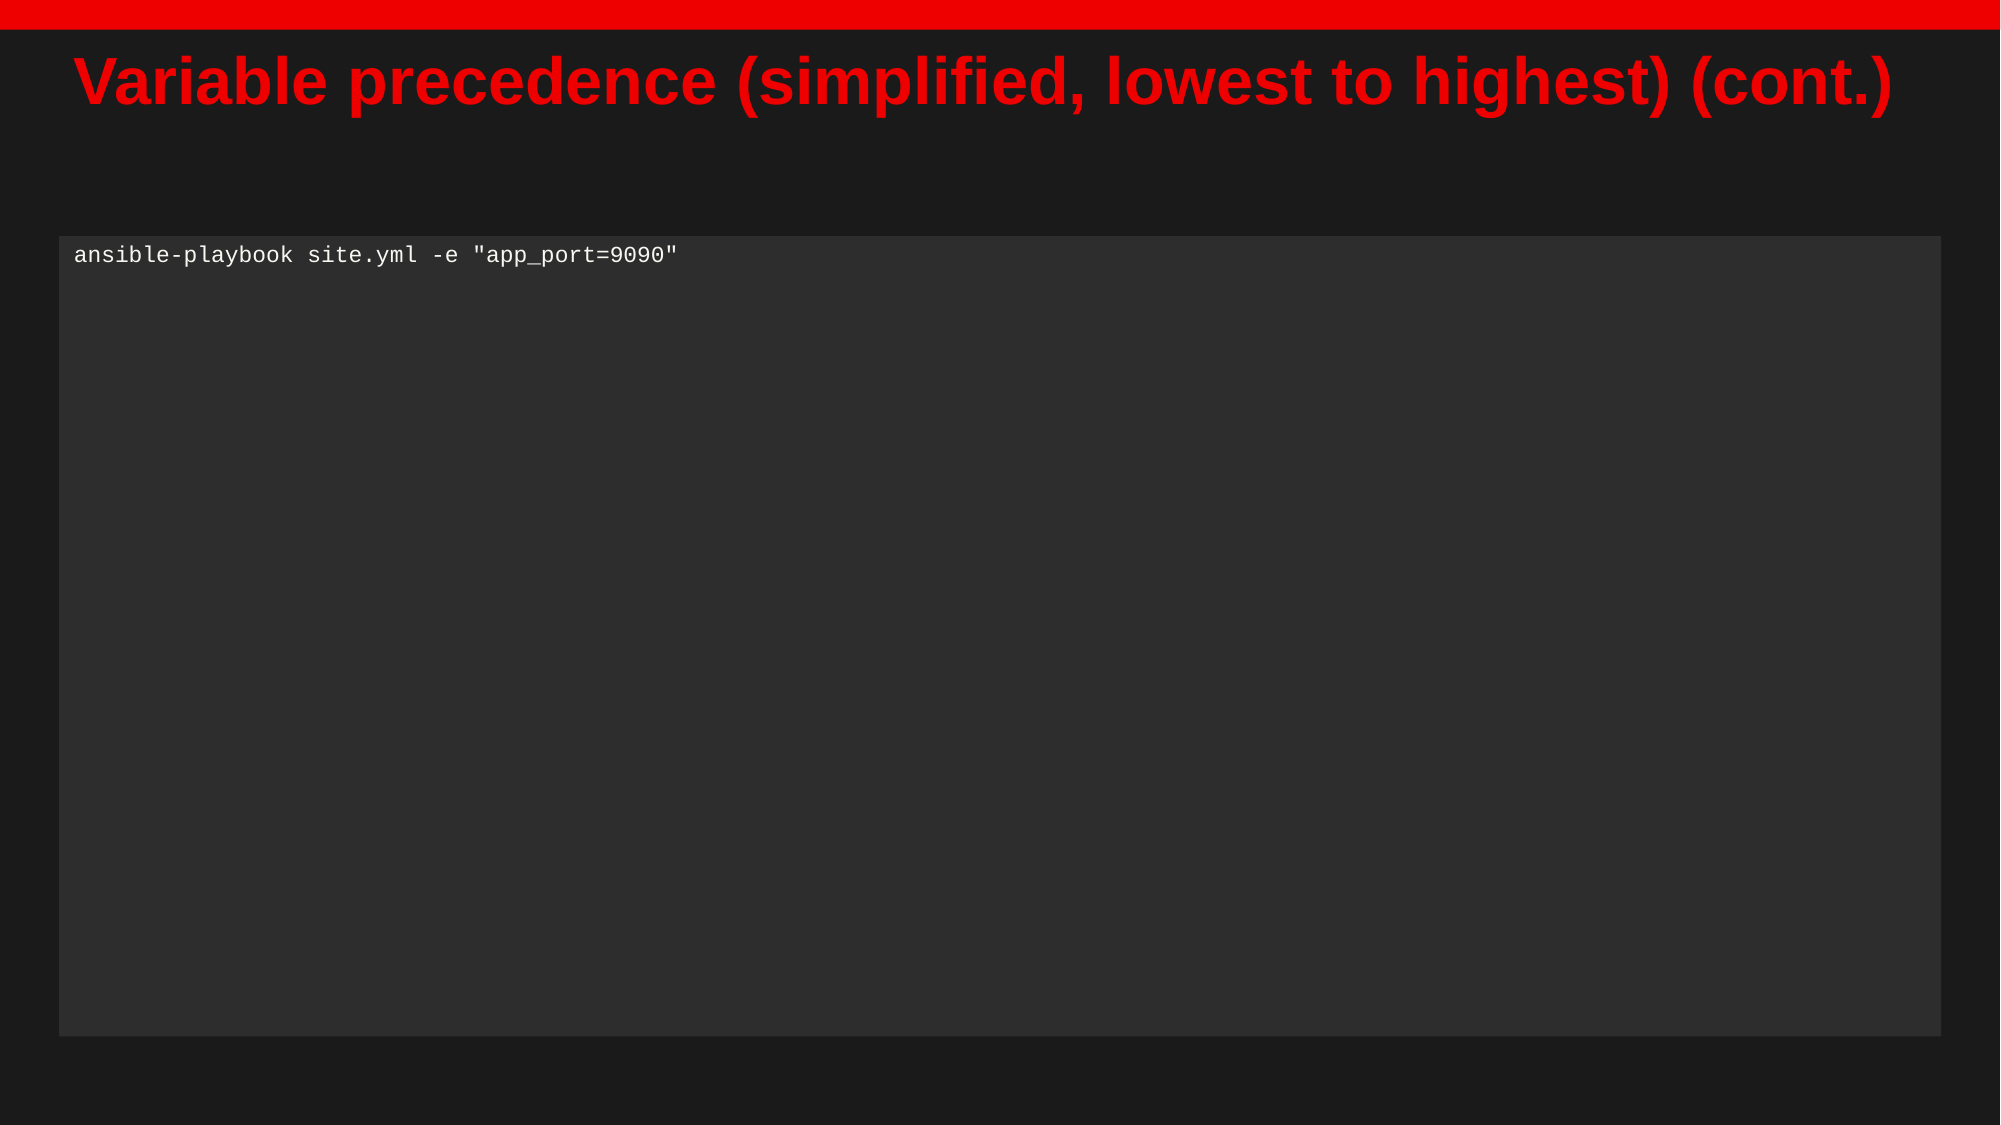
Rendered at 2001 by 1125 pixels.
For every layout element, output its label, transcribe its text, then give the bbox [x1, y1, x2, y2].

text_box [0, 0, 2001, 30]
text_box Variable precedence (simplified, lowest to highest) (cont.) [59, 36, 1942, 208]
text_box ansible-playbook site.yml -e "app_port=9090" [59, 236, 1942, 1037]
